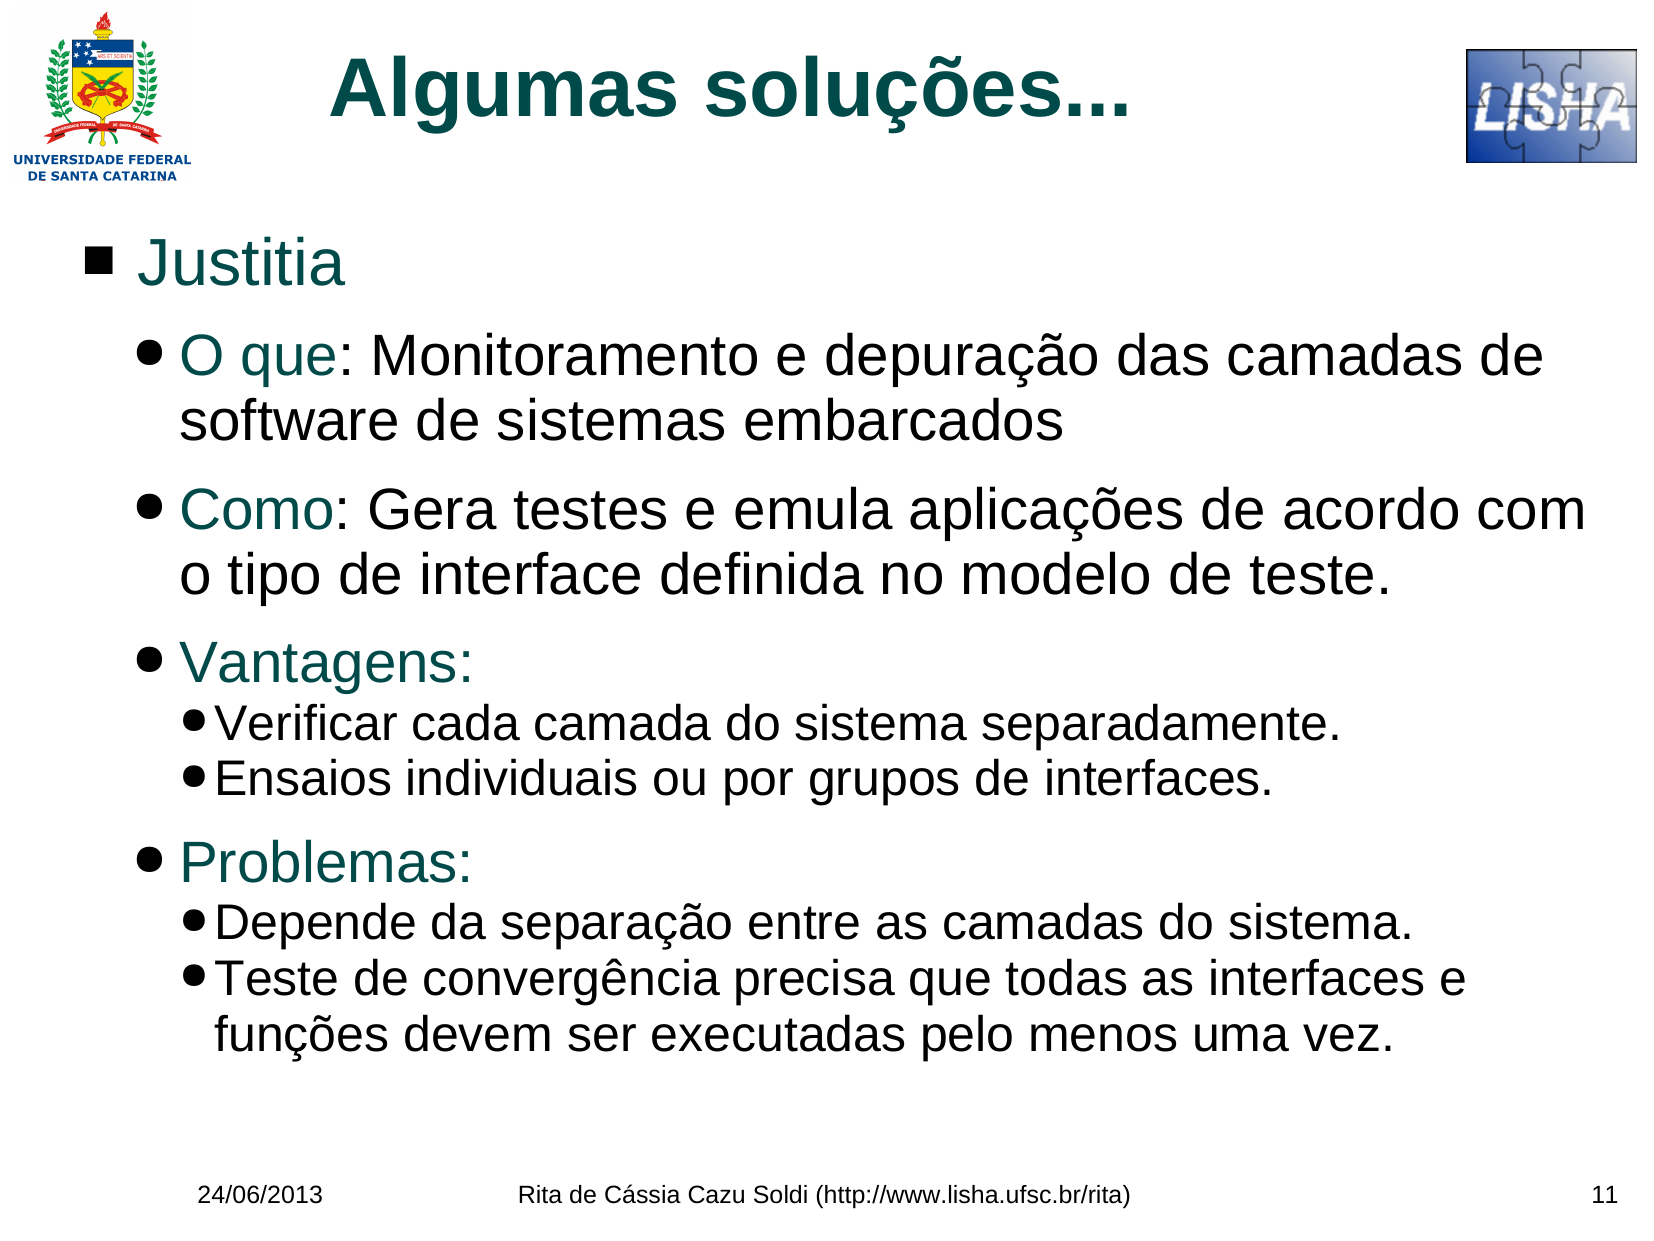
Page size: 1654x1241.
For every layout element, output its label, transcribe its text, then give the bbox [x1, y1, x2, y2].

picture [13, 6, 191, 181]
list Justitia O que: Monitoramento e depuração das camadas de software de sistemas embarcados Como: Gera testes e emula aplicações de acordo com o tipo de interface definida no modelo de teste. Vantagens: Verificar cada camada do sistema separadamente. Ensaios individuais ou por grupos de interfaces. Problemas: Depende da separação entre as camadas do sistema. Teste de convergência precisa que todas as interfaces e funções devem ser executadas pelo menos uma vez. [37, 225, 1613, 1163]
picture [1466, 49, 1637, 163]
title Algumas soluções... [37, 37, 1426, 151]
